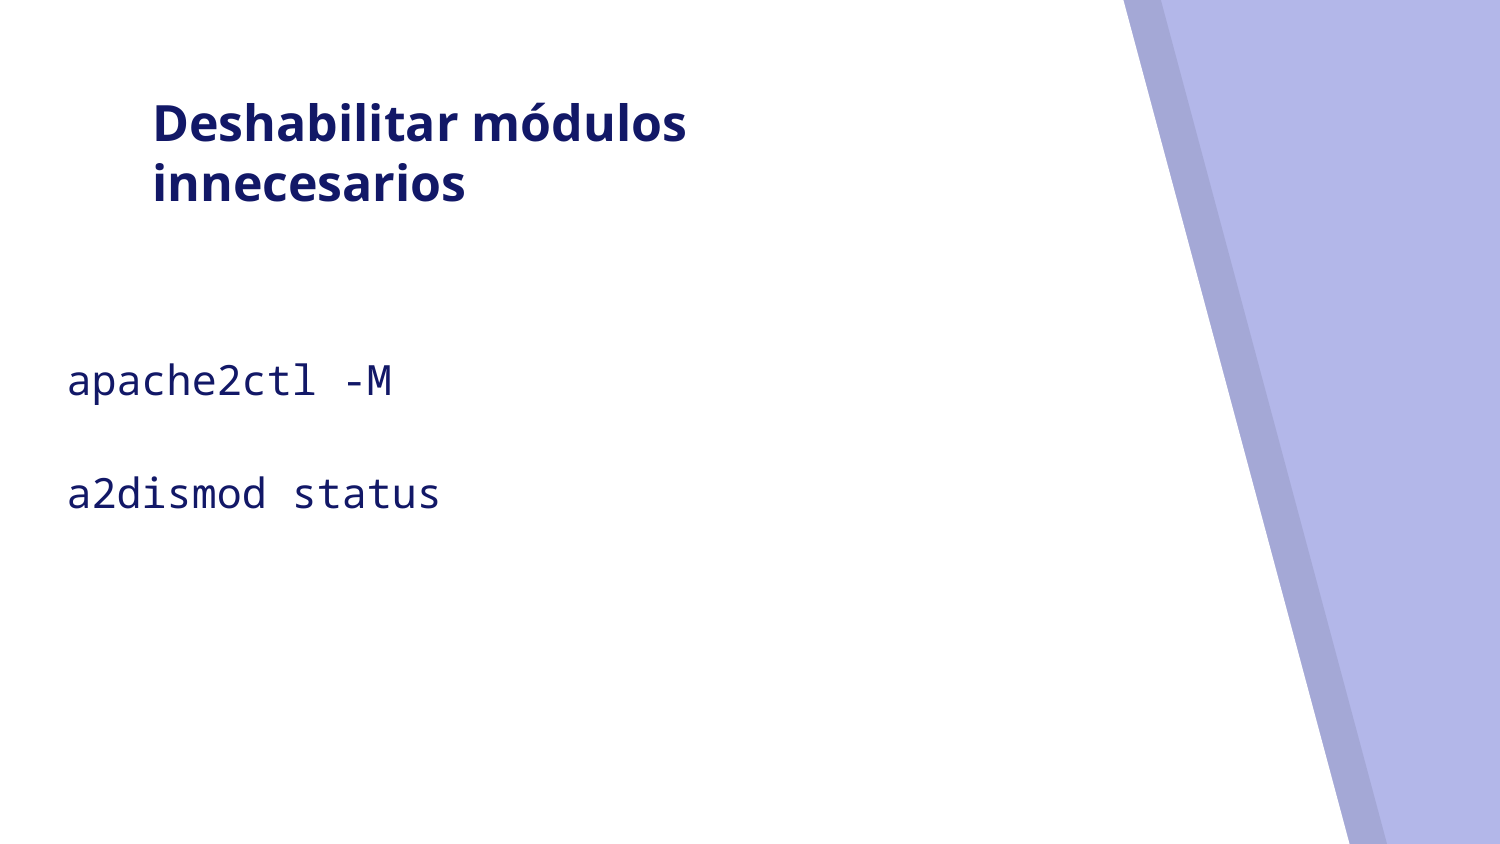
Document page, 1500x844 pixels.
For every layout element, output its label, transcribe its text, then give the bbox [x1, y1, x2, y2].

text_box apache2ctl -M a2dismod status [31, 236, 1335, 844]
title Deshabilitar módulos innecesarios [137, 146, 1011, 227]
